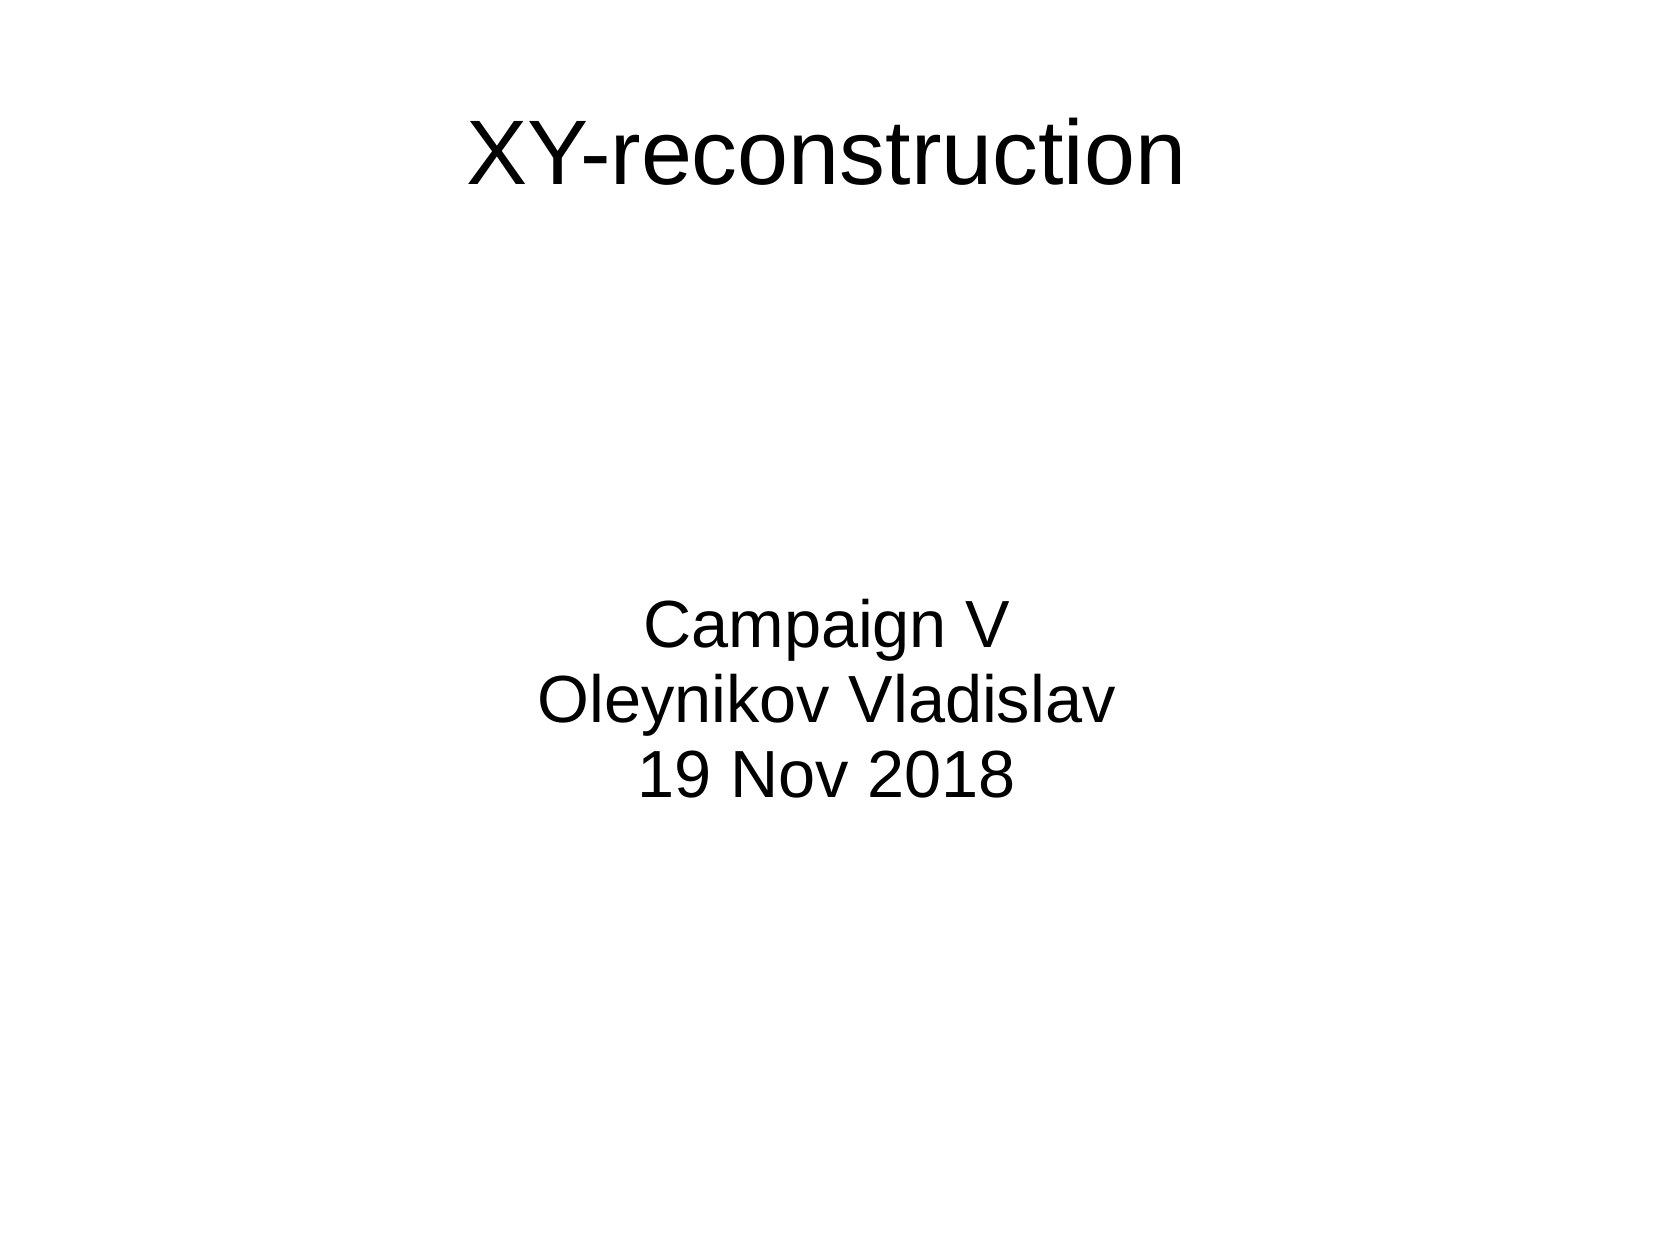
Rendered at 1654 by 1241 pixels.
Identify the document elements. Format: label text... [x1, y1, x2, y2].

subtitle Сampaign V Oleynikov Vladislav 19 Nov 2018 [82, 290, 1571, 1109]
title XY-reconstruction [82, 49, 1571, 257]
